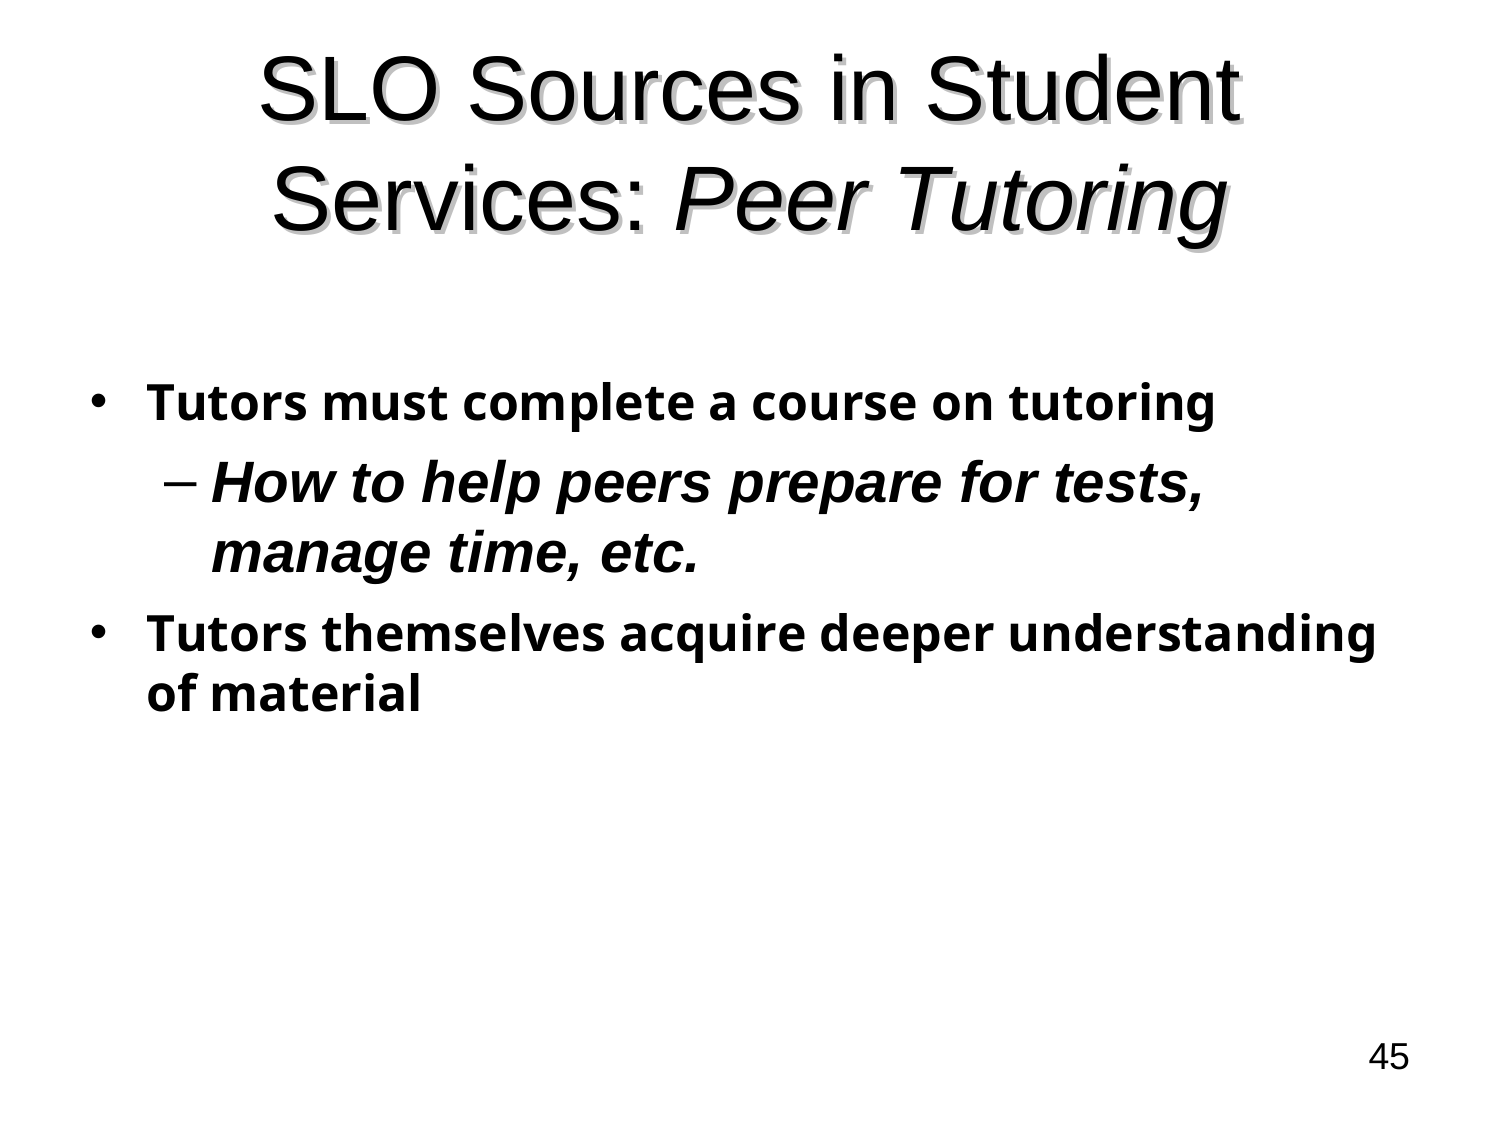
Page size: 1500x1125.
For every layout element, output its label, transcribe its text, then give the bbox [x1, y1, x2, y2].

list Tutors must complete a course on tutoring How to help peers prepare for tests, manage time, etc. Tutors themselves acquire deeper understanding of material [75, 362, 1426, 1005]
title SLO Sources in Student Services: Peer Tutoring [75, 45, 1426, 233]
